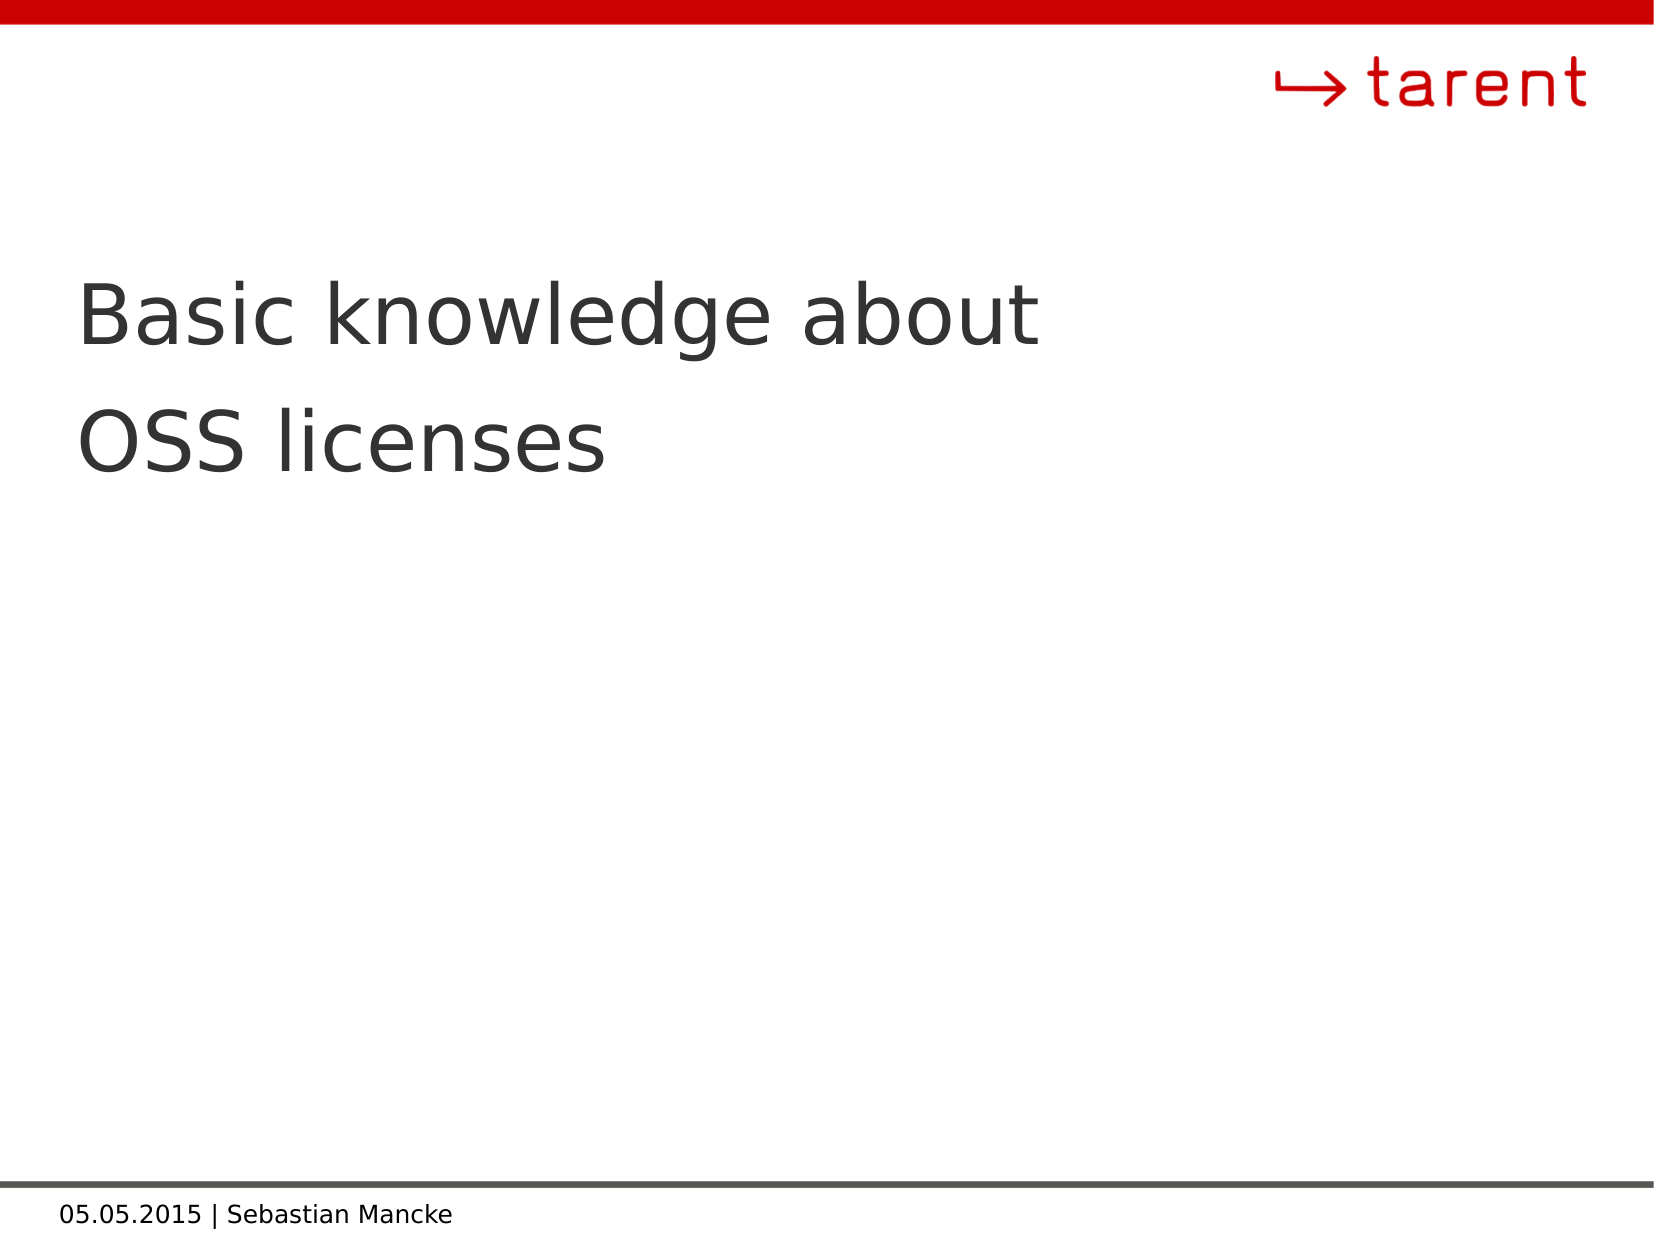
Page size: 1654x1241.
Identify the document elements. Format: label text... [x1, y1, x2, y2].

picture [0, 0, 1654, 26]
picture [1253, 51, 1612, 120]
picture [0, 1181, 1654, 1188]
list Basic knowledge about OSS licenses [59, 267, 1548, 1022]
